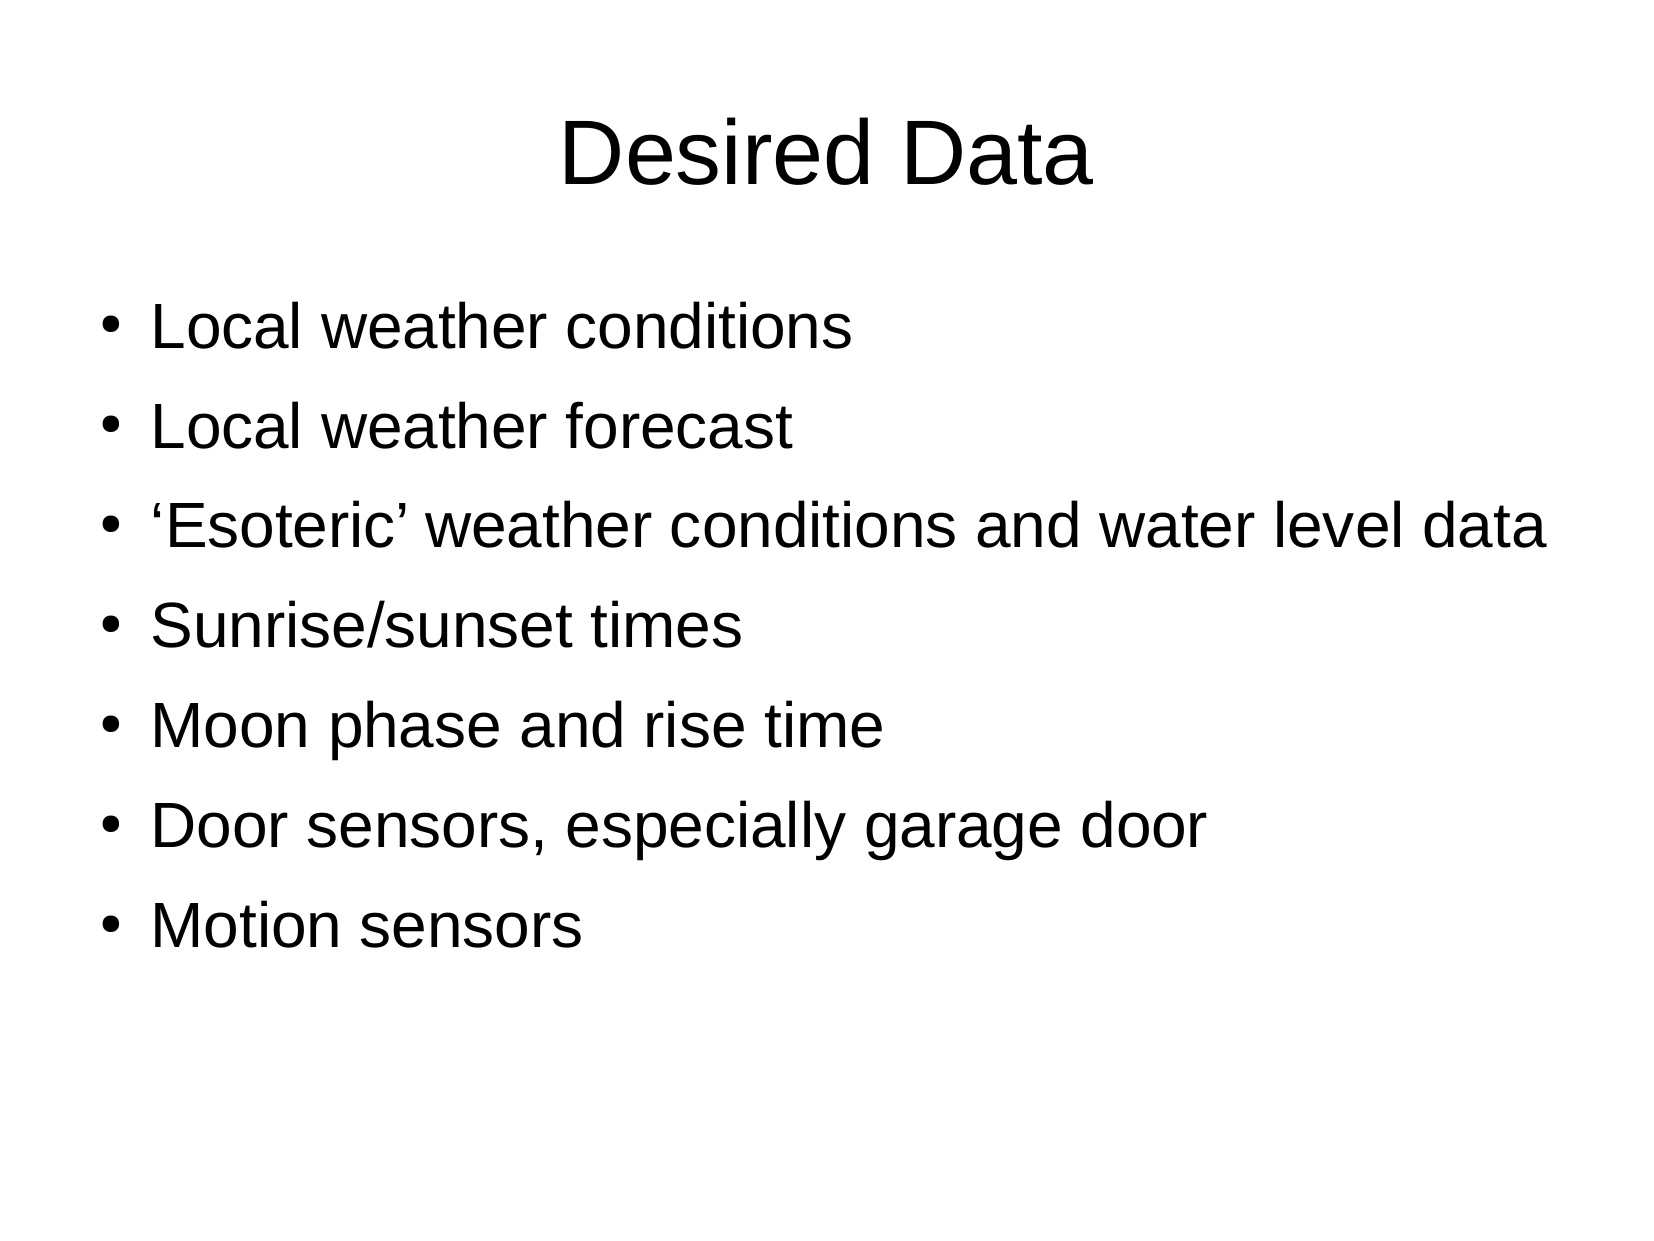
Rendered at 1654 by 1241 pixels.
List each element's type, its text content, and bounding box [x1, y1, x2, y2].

title Desired Data [82, 49, 1571, 257]
list Local weather conditions Local weather forecast ‘Esoteric’ weather conditions and water level data Sunrise/sunset times Moon phase and rise time Door sensors, especially garage door Motion sensors [82, 290, 1571, 1010]
